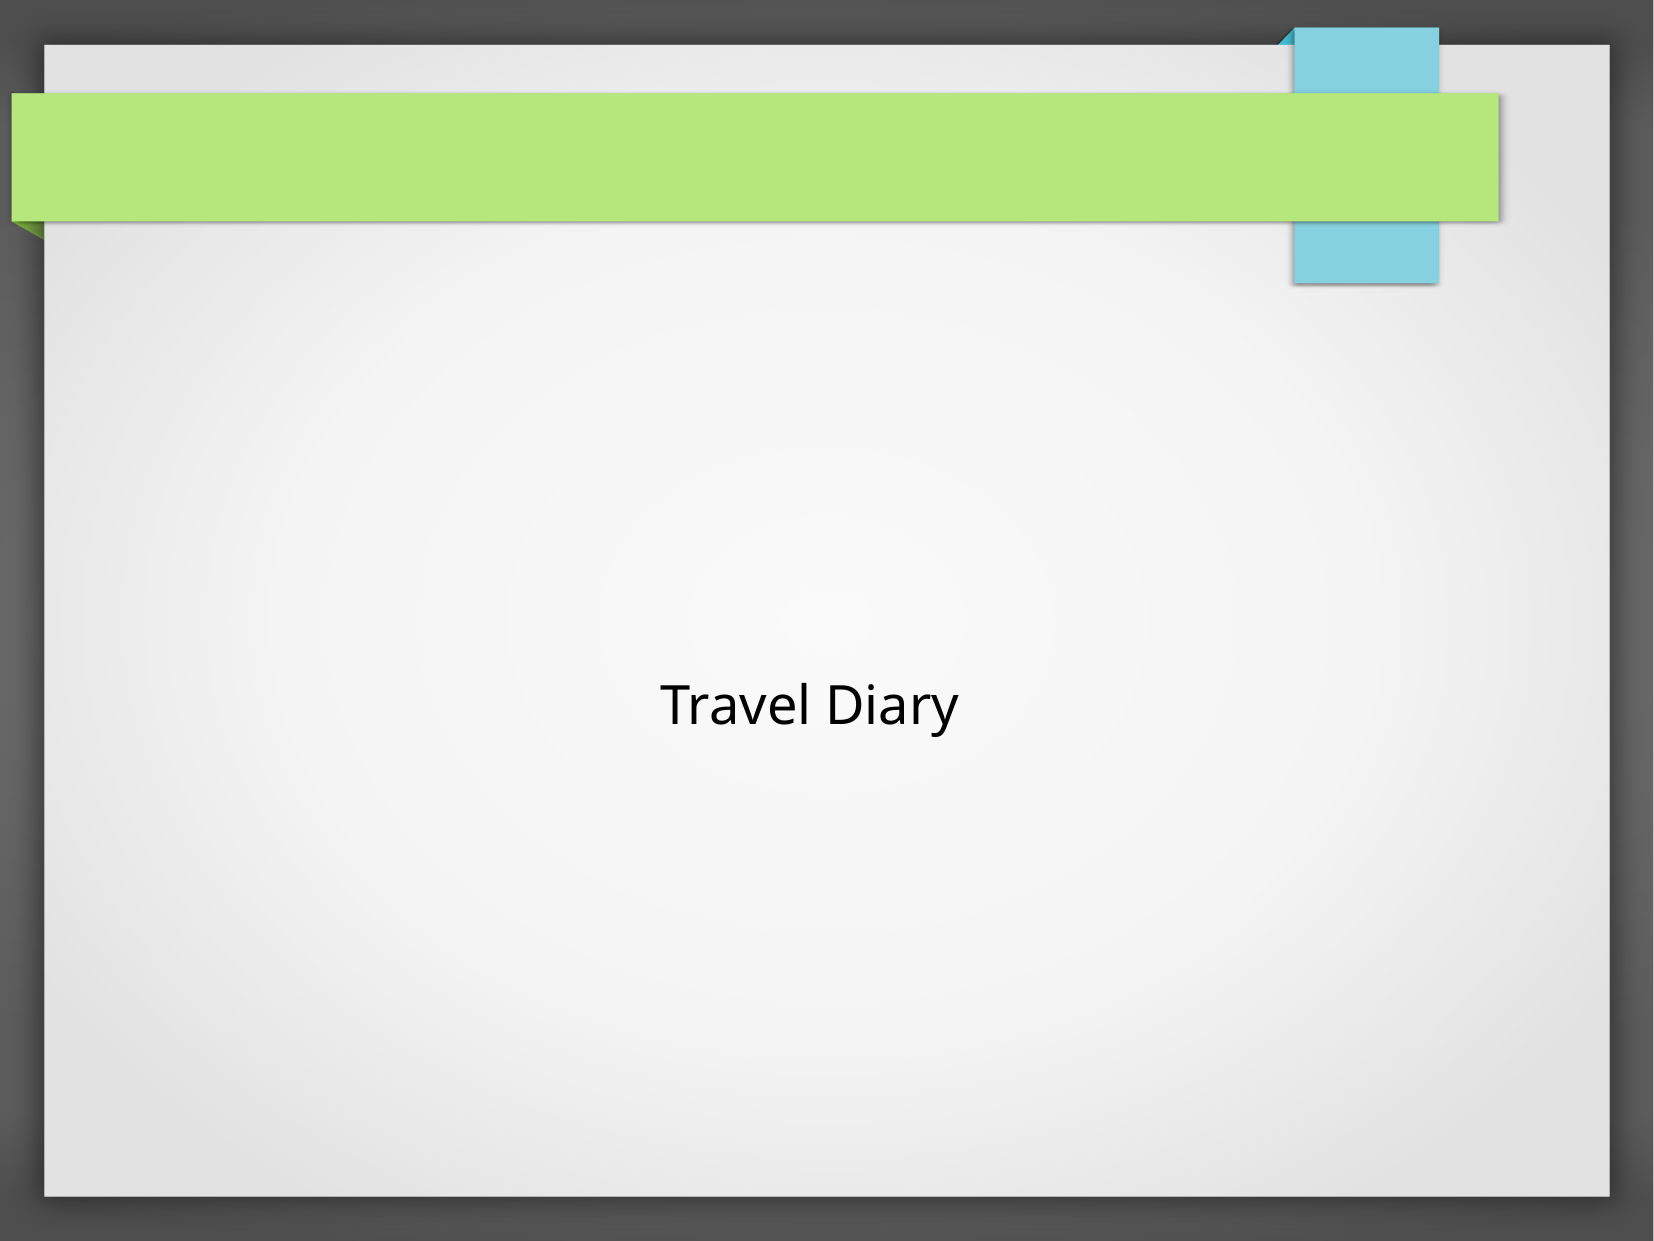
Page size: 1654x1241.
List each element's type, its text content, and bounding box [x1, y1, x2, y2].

picture [0, 0, 1654, 1241]
subtitle Travel Diary [82, 343, 1538, 1063]
